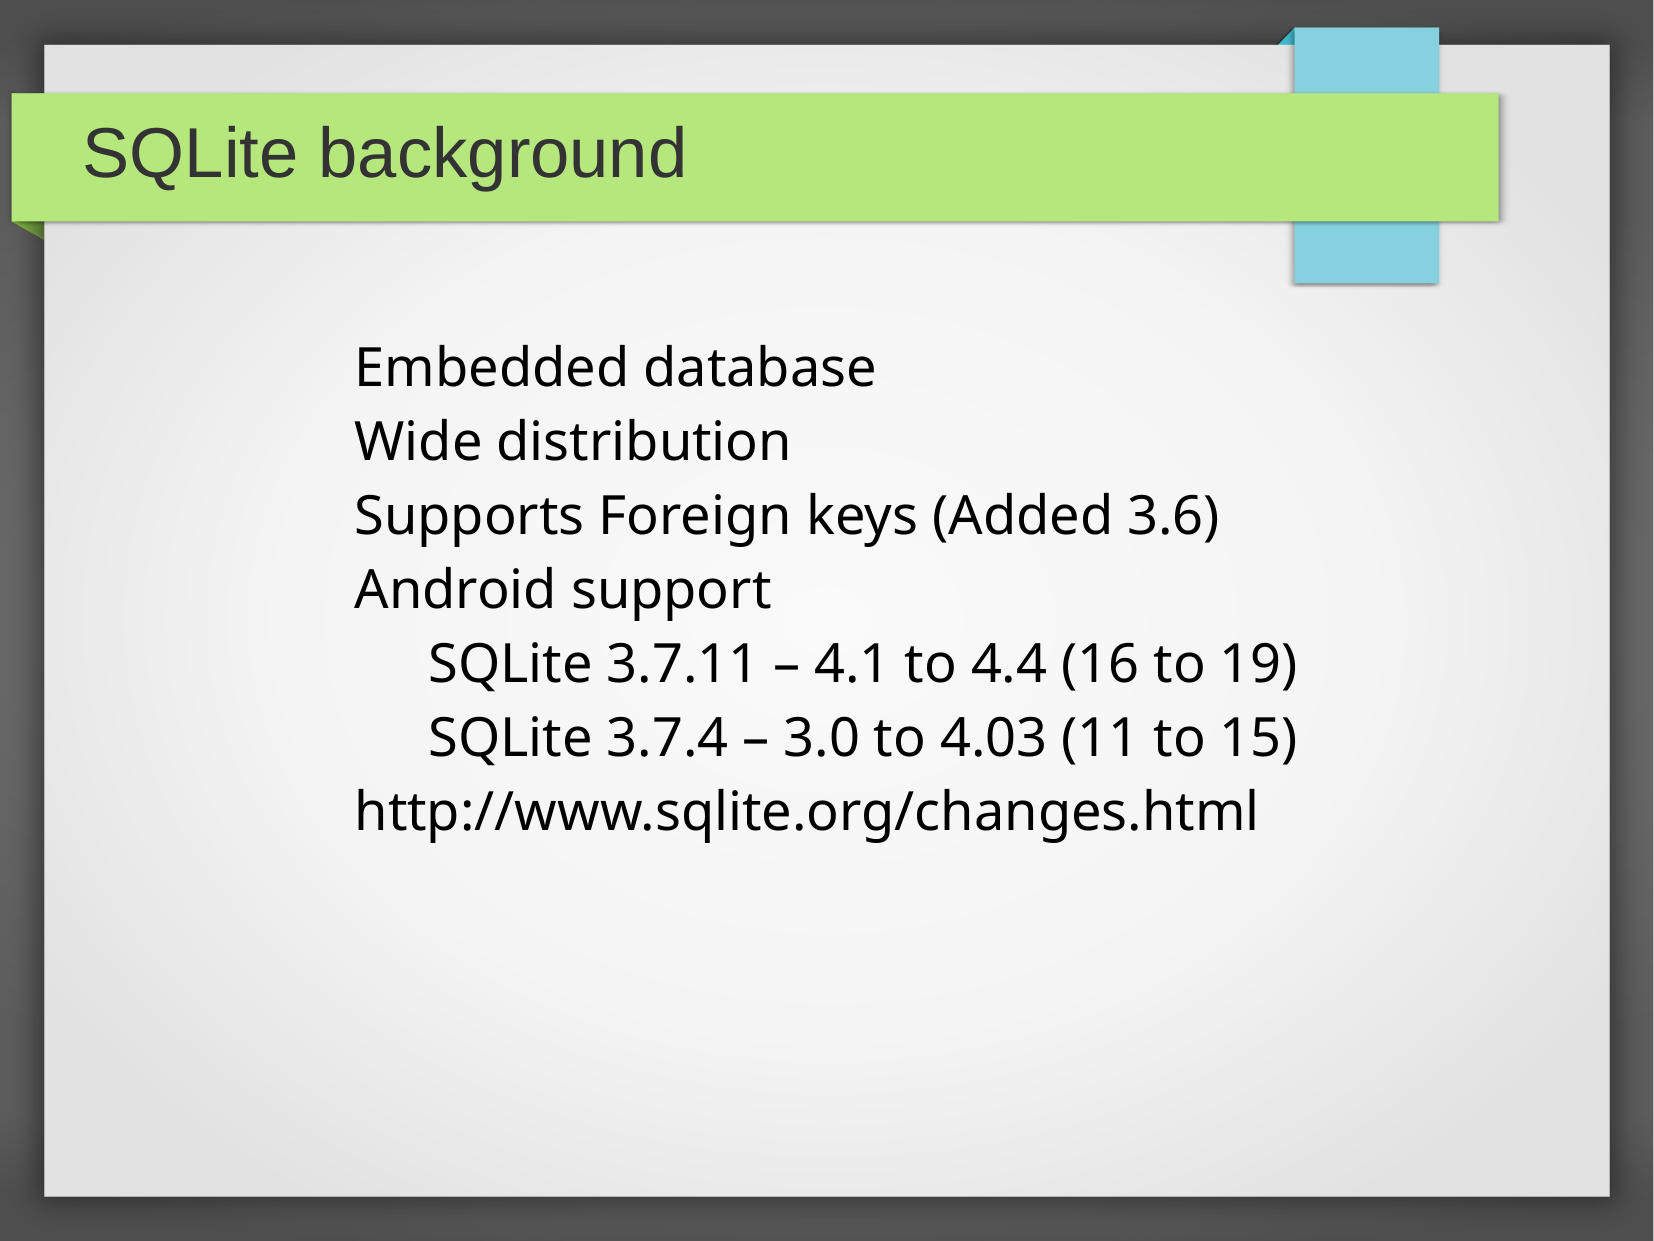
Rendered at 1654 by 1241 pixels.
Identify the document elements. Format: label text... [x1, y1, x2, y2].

text_box Embedded database Wide distribution Supports Foreign keys (Added 3.6) Android support SQLite 3.7.11 – 4.1 to 4.4 (16 to 19) SQLite 3.7.4 – 3.0 to 4.03 (11 to 15) http://www.sqlite.org/changes.html [82, 302, 1571, 1022]
title SQLite background [82, 49, 1571, 257]
picture [0, 0, 1654, 1241]
